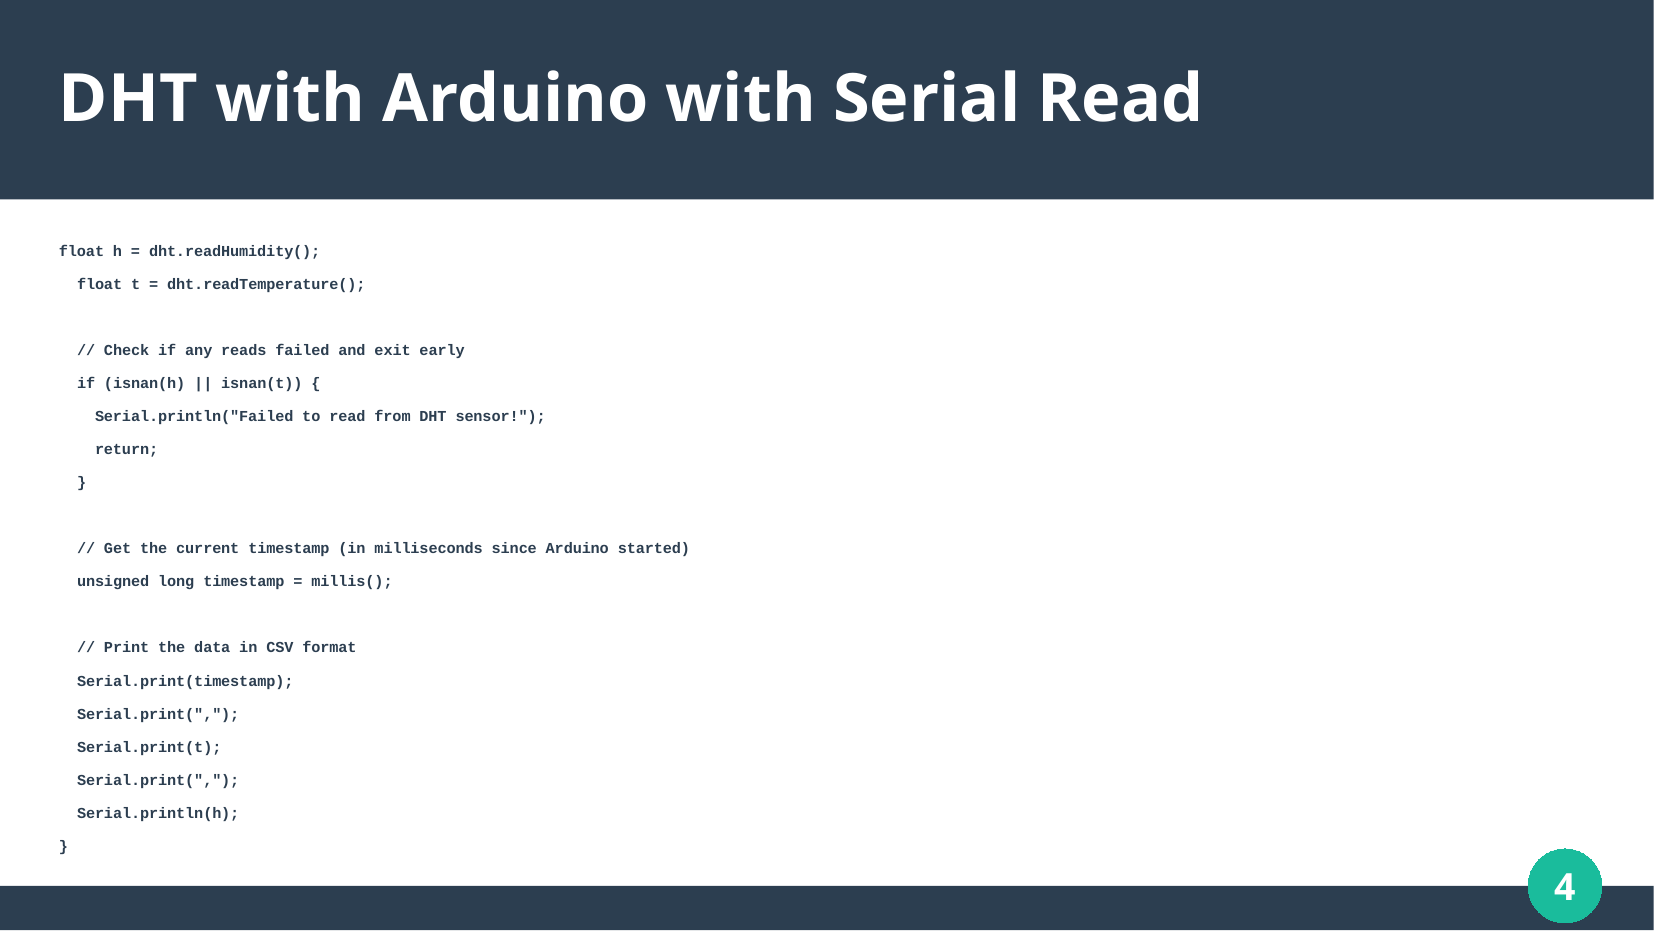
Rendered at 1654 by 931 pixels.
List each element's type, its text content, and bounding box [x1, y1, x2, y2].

list float h = dht.readHumidity(); float t = dht.readTemperature(); // Check if any reads failed and exit early if (isnan(h) || isnan(t)) { Serial.println("Failed to read from DHT sensor!"); return; } // Get the current timestamp (in milliseconds since Arduino started) unsigned long timestamp = millis(); // Print the data in CSV format Serial.print(timestamp); Serial.print(","); Serial.print(t); Serial.print(","); Serial.println(h); } [59, 243, 1595, 864]
title DHT with Arduino with Serial Read [59, 37, 1595, 155]
